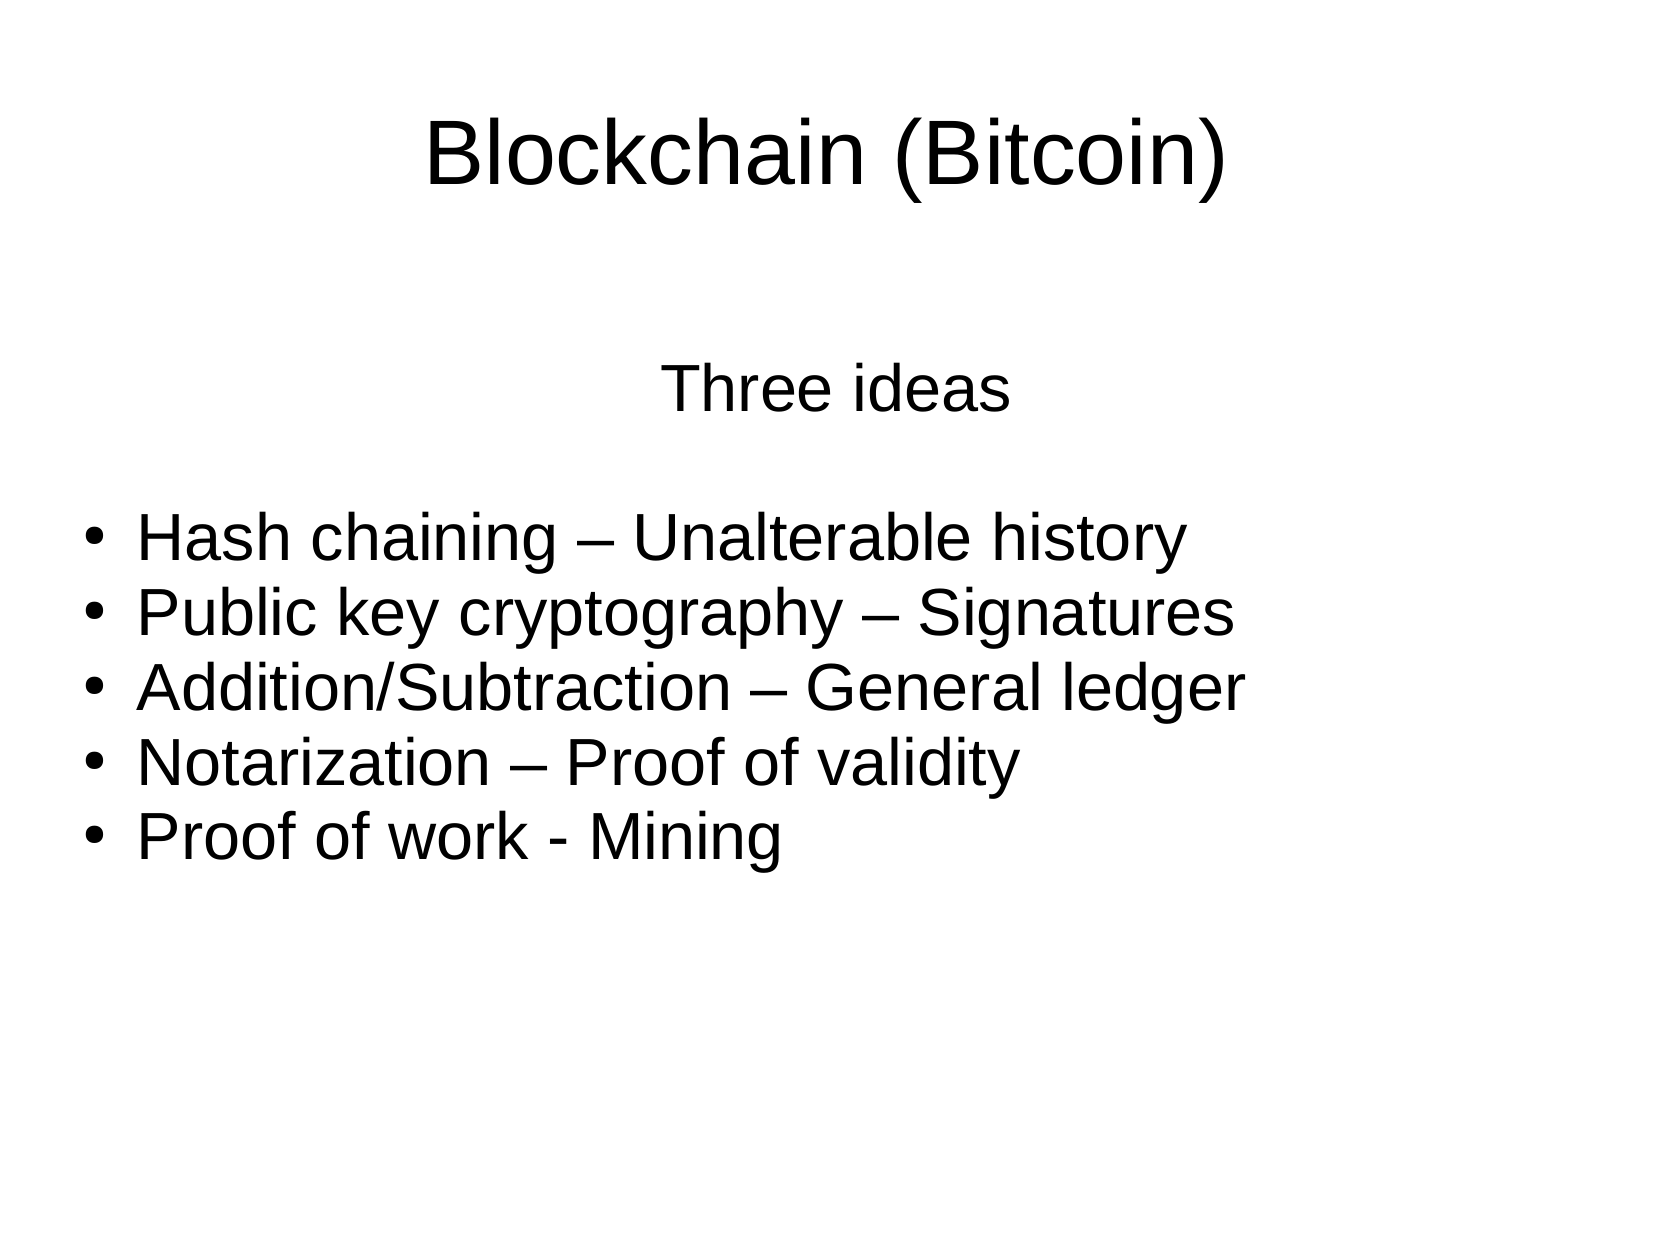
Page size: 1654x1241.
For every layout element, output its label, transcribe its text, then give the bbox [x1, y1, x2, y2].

title Blockchain (Bitcoin) [82, 49, 1571, 257]
subtitle Three ideas Hash chaining – Unalterable history Public key cryptography – Signatures Addition/Subtraction – General ledger Notarization – Proof of validity Proof of work - Mining [82, 290, 1571, 1010]
